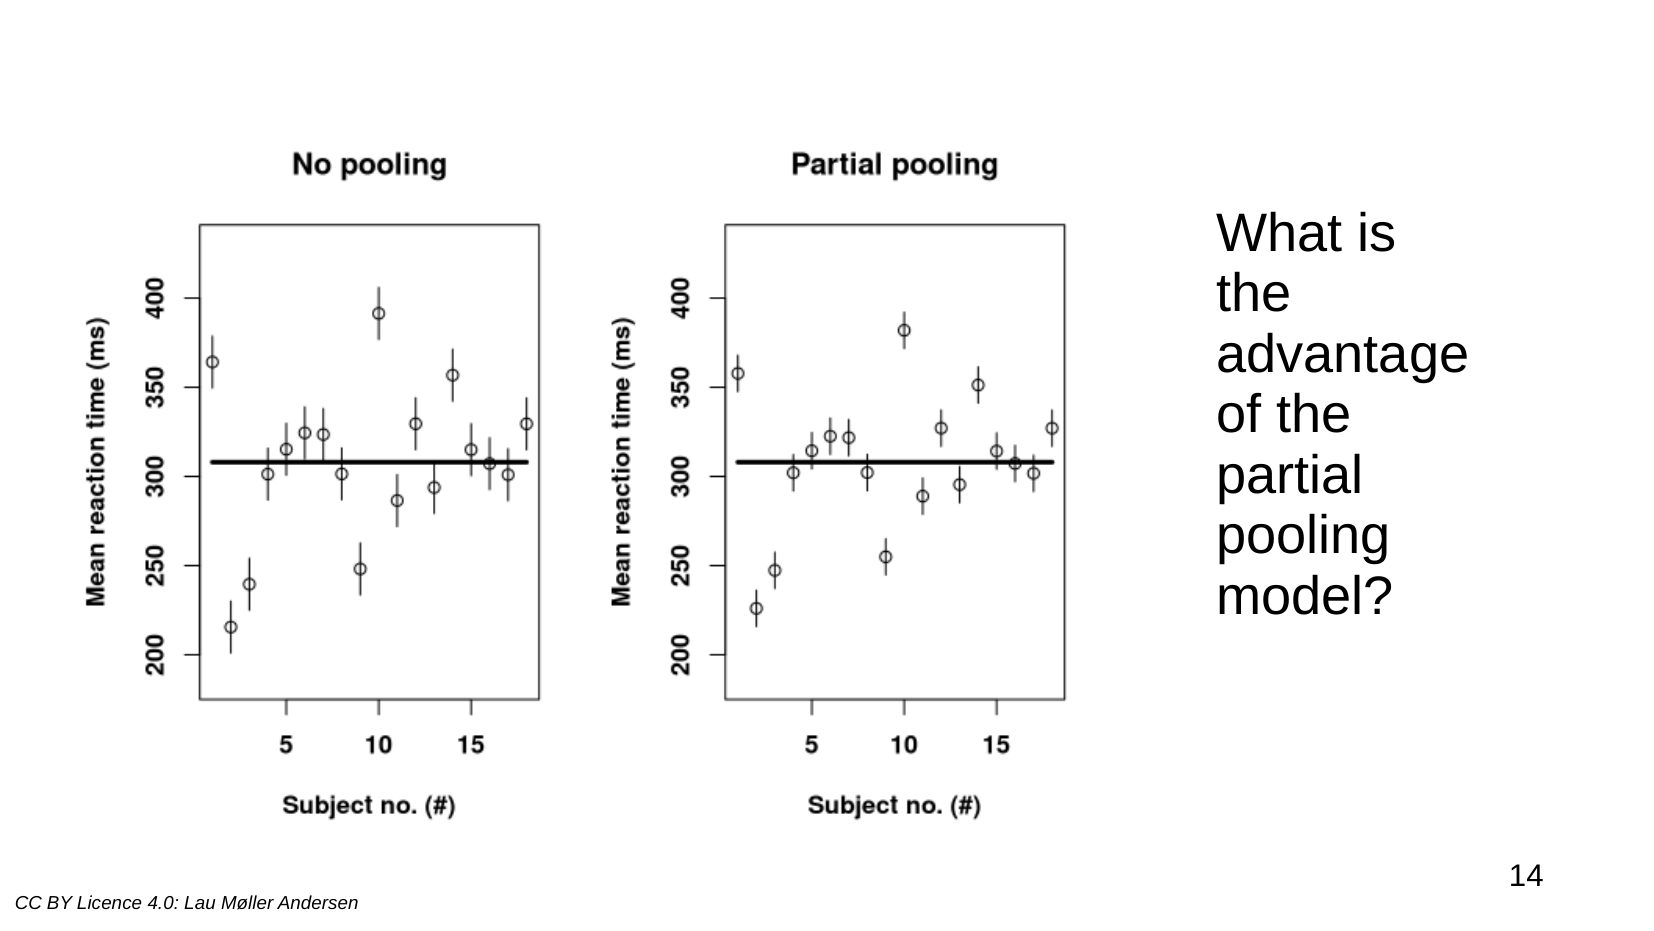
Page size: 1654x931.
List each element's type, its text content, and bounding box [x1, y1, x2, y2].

text_box What is the advantage of the partial pooling model? [1201, 195, 1487, 634]
text_box CC BY Licence 4.0: Lau Møller Andersen [0, 885, 388, 921]
text_box <nummer> [1494, 850, 1654, 921]
picture [77, 102, 1128, 853]
